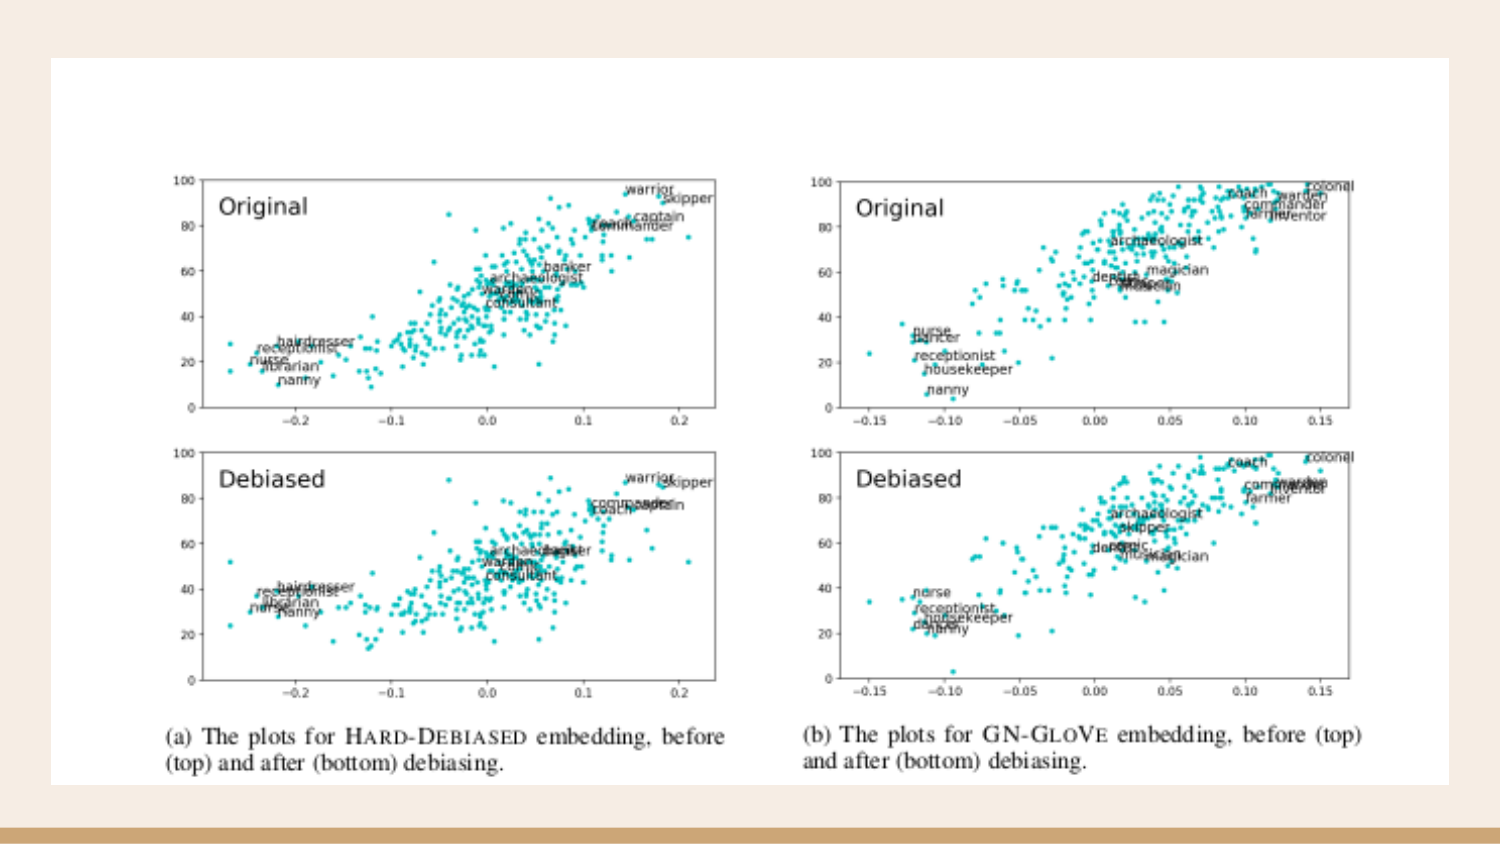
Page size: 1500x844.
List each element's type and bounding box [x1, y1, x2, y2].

picture [51, 58, 1449, 785]
